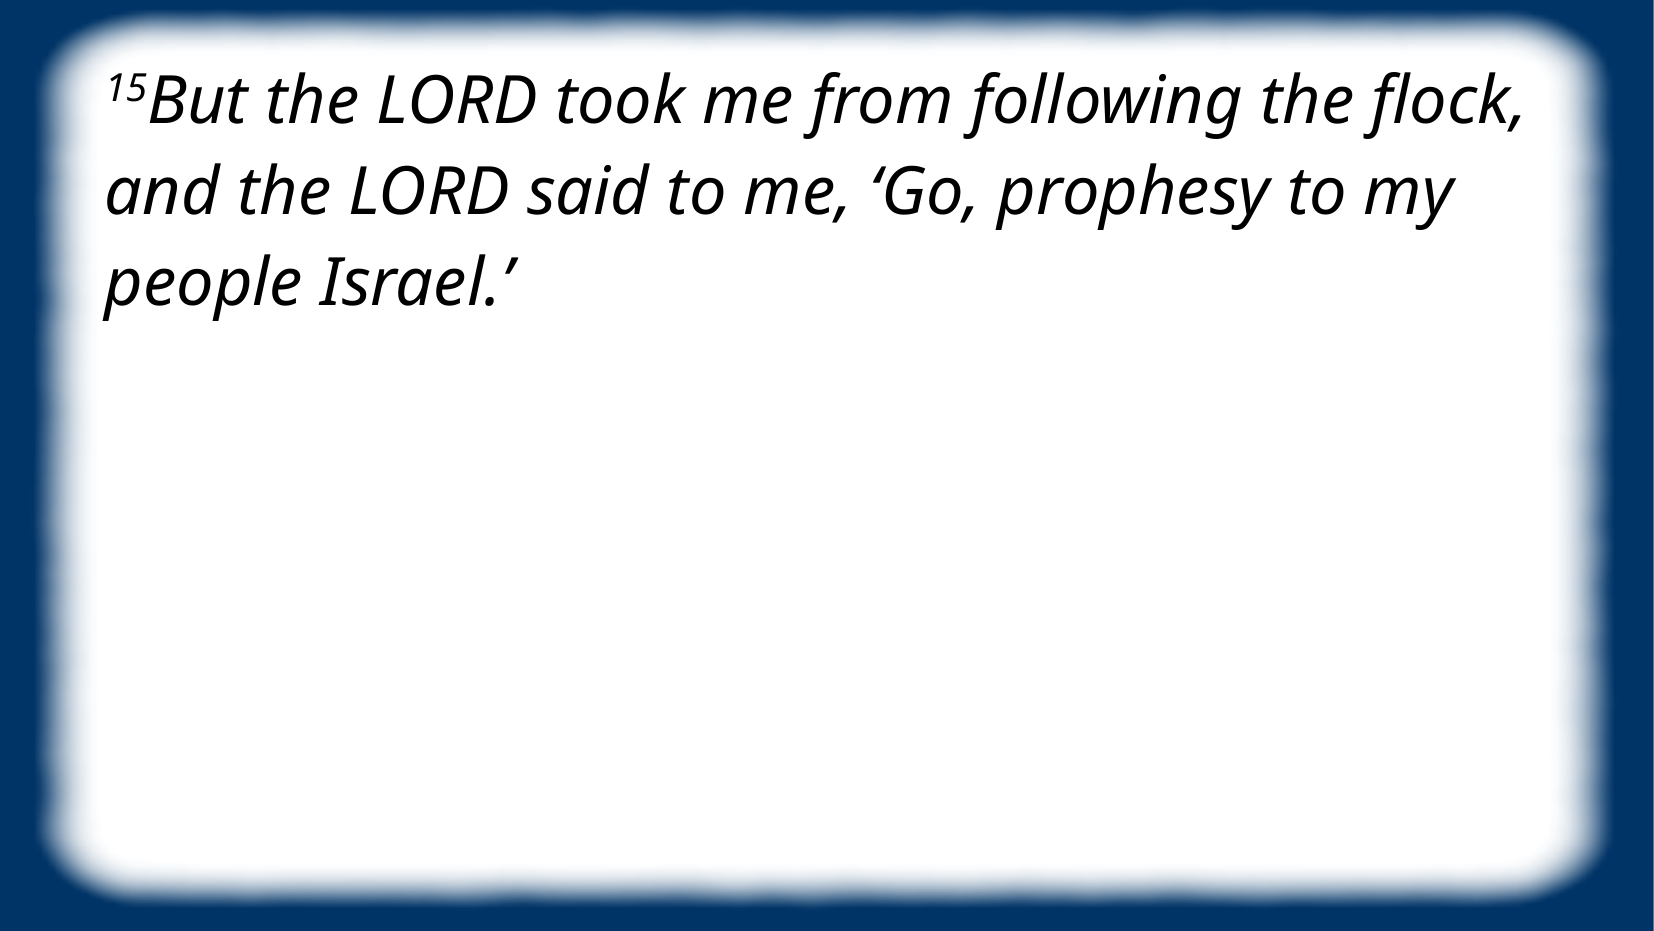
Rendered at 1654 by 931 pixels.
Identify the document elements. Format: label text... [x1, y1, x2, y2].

picture [0, 0, 1654, 931]
text_box 15But the LORD took me from following the flock, and the LORD said to me, ‘Go, prophesy to my people Israel.’ [90, 45, 1561, 327]
